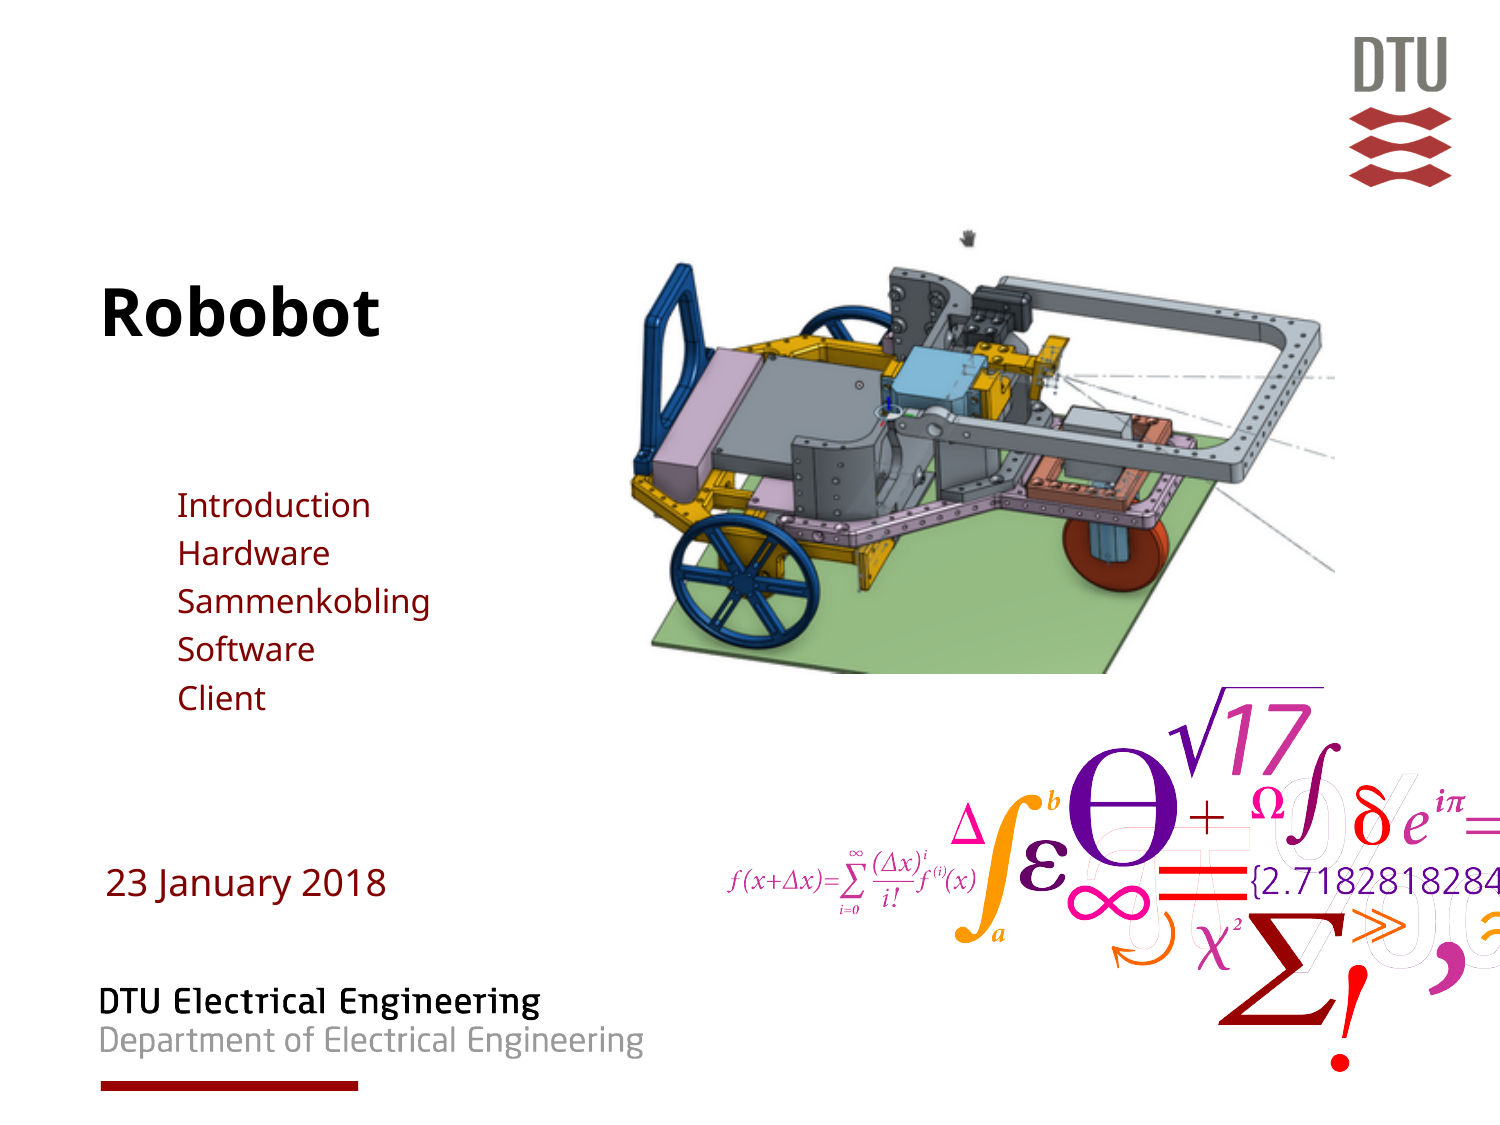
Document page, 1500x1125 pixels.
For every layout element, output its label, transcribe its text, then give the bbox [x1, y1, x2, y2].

subtitle Introduction Hardware Sammenkobling Software Client [177, 483, 1150, 717]
title Robobot [99, 162, 1151, 350]
picture [614, 215, 1335, 674]
text_box 23 January 2018 [90, 851, 438, 911]
picture [100, 687, 1500, 1092]
picture [1349, 37, 1452, 187]
